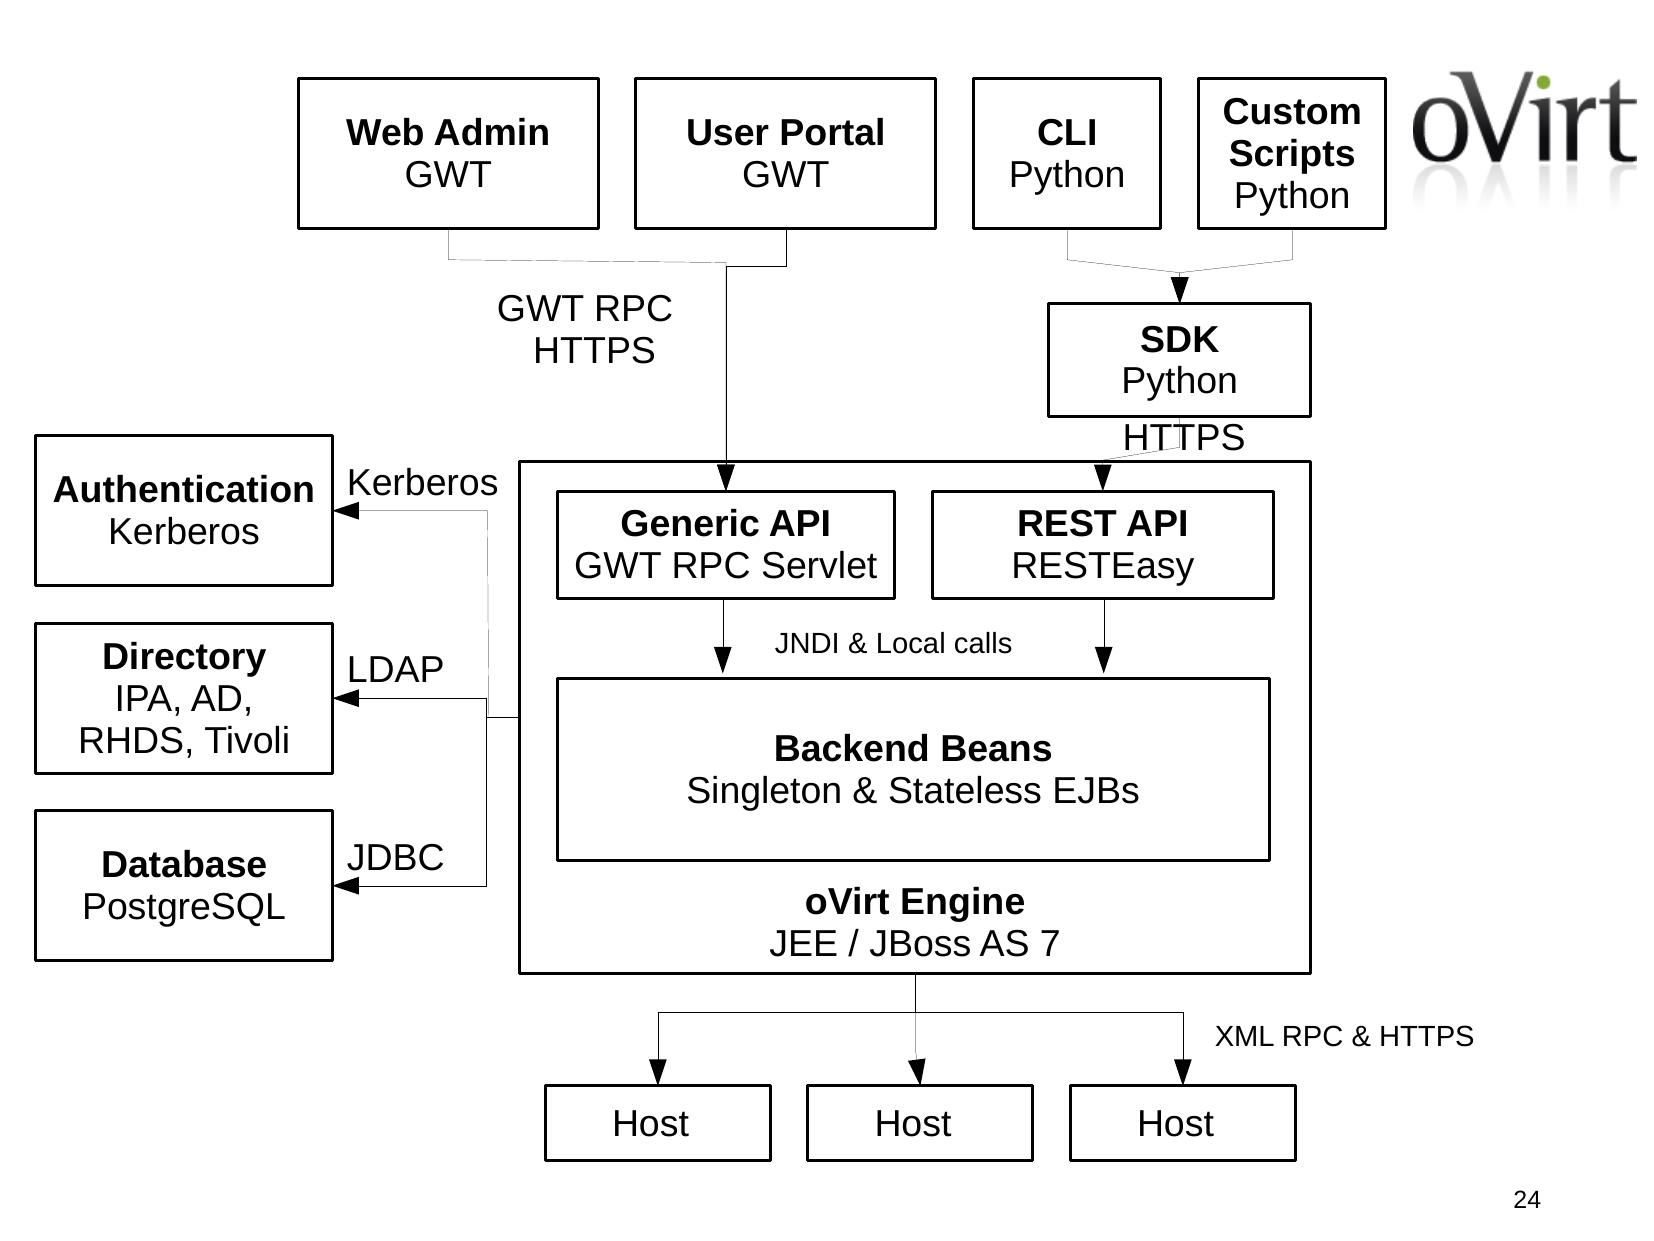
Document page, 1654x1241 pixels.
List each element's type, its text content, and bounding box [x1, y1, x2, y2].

text_box SDK Python [1048, 303, 1311, 417]
text_box Host [807, 1085, 1033, 1161]
text_box GWT RPC HTTPS [482, 279, 708, 379]
text_box User Portal GWT [635, 78, 936, 229]
text_box Backend Beans Singleton & Stateless EJBs [557, 678, 1270, 861]
text_box XML RPC & HTTPS [1200, 1012, 1504, 1061]
text_box Host [545, 1085, 771, 1161]
text_box LDAP [332, 641, 483, 699]
text_box REST API RESTEasy [932, 491, 1274, 599]
text_box Web Admin GWT [298, 78, 599, 229]
text_box Authentication Kerberos [35, 435, 333, 586]
text_box Host [1070, 1085, 1296, 1161]
text_box Database PostgreSQL [35, 810, 333, 961]
picture [1413, 63, 1637, 212]
text_box HTTPS [1107, 408, 1270, 466]
text_box JDBC [332, 828, 483, 886]
text_box oVirt Engine JEE / JBoss AS 7 [519, 461, 1311, 974]
text_box Kerberos [332, 453, 524, 511]
text_box CLI Python [973, 78, 1161, 229]
text_box Directory IPA, AD, RHDS, Tivoli [35, 623, 333, 774]
text_box Generic API GWT RPC Servlet [557, 491, 895, 599]
text_box Custom Scripts Python [1198, 78, 1386, 229]
text_box JNDI & Local calls [760, 619, 1065, 668]
